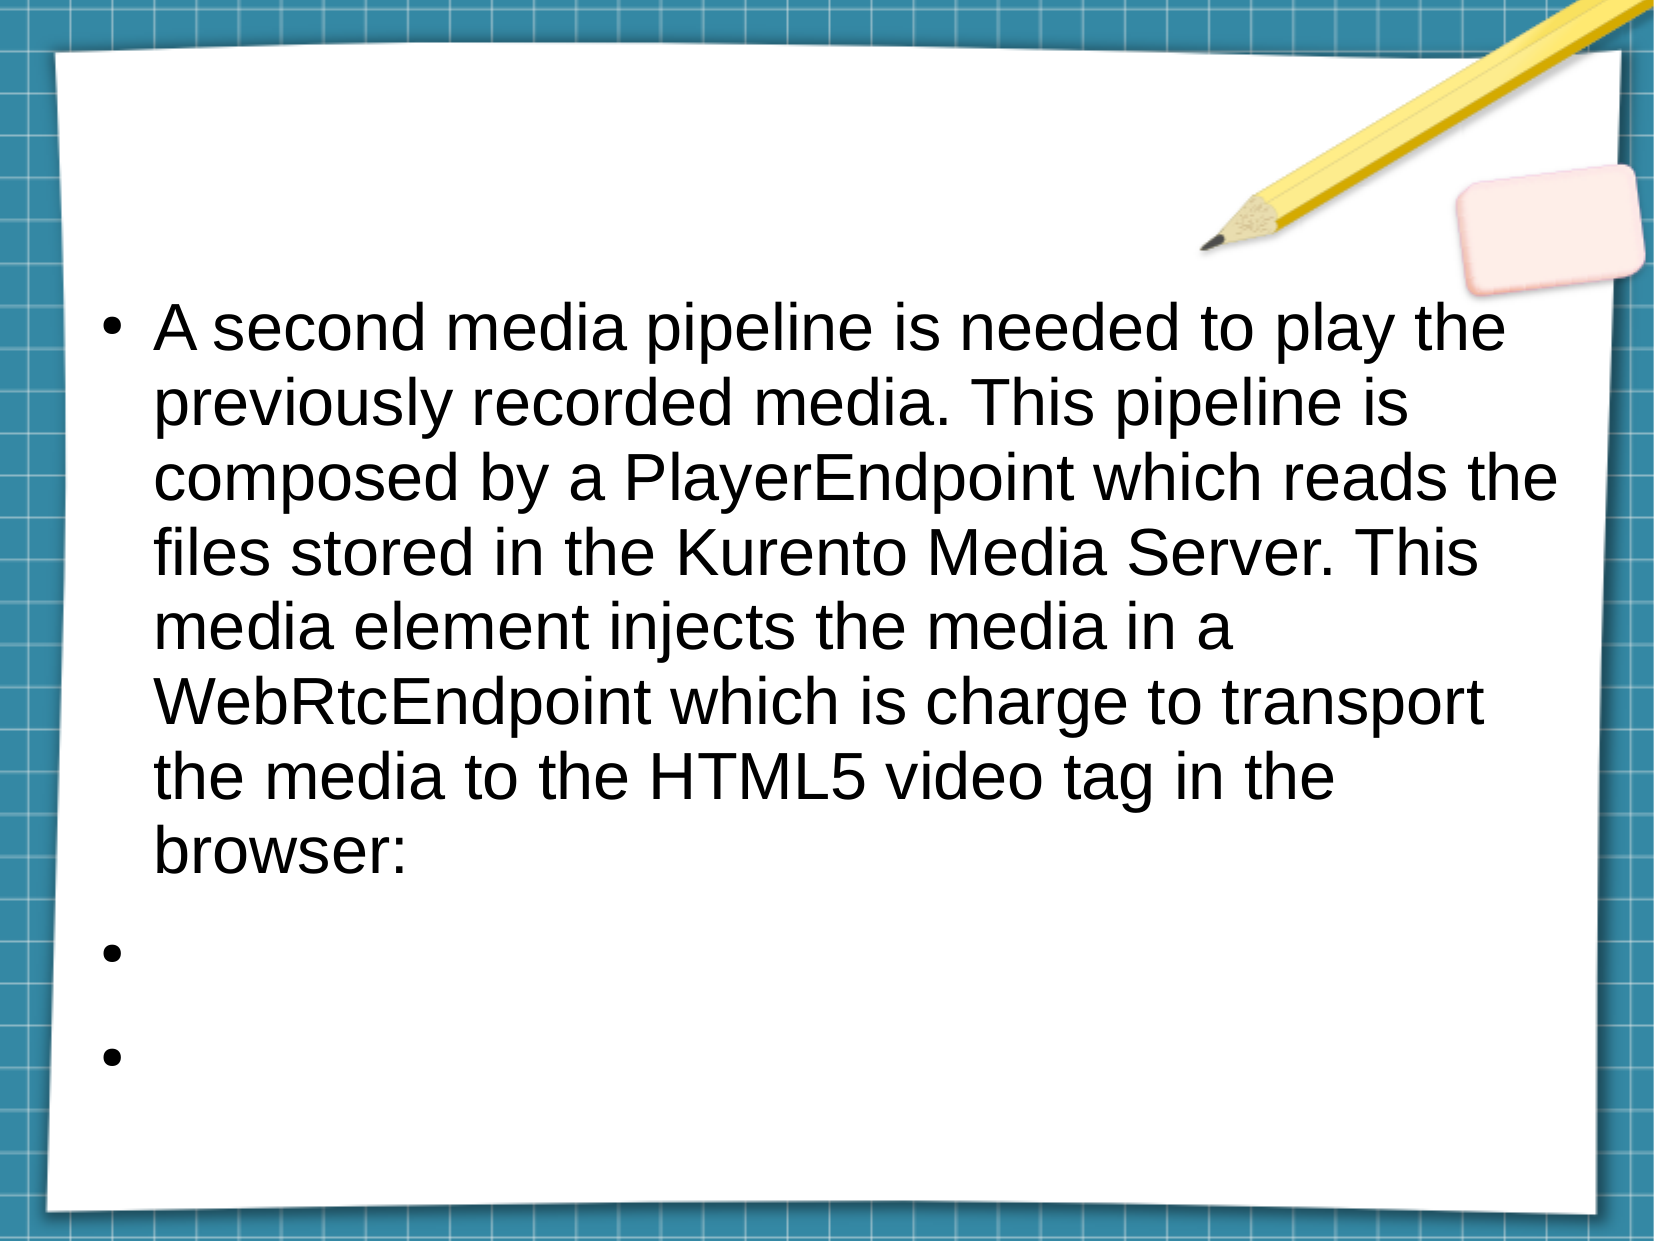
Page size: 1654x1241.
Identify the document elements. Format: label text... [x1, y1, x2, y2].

picture [0, 0, 1654, 1241]
list A second media pipeline is needed to play the previously recorded media. This pipeline is composed by a PlayerEndpoint which reads the files stored in the Kurento Media Server. This media element injects the media in a WebRtcEndpoint which is charge to transport the media to the HTML5 video tag in the browser: [82, 290, 1571, 1010]
